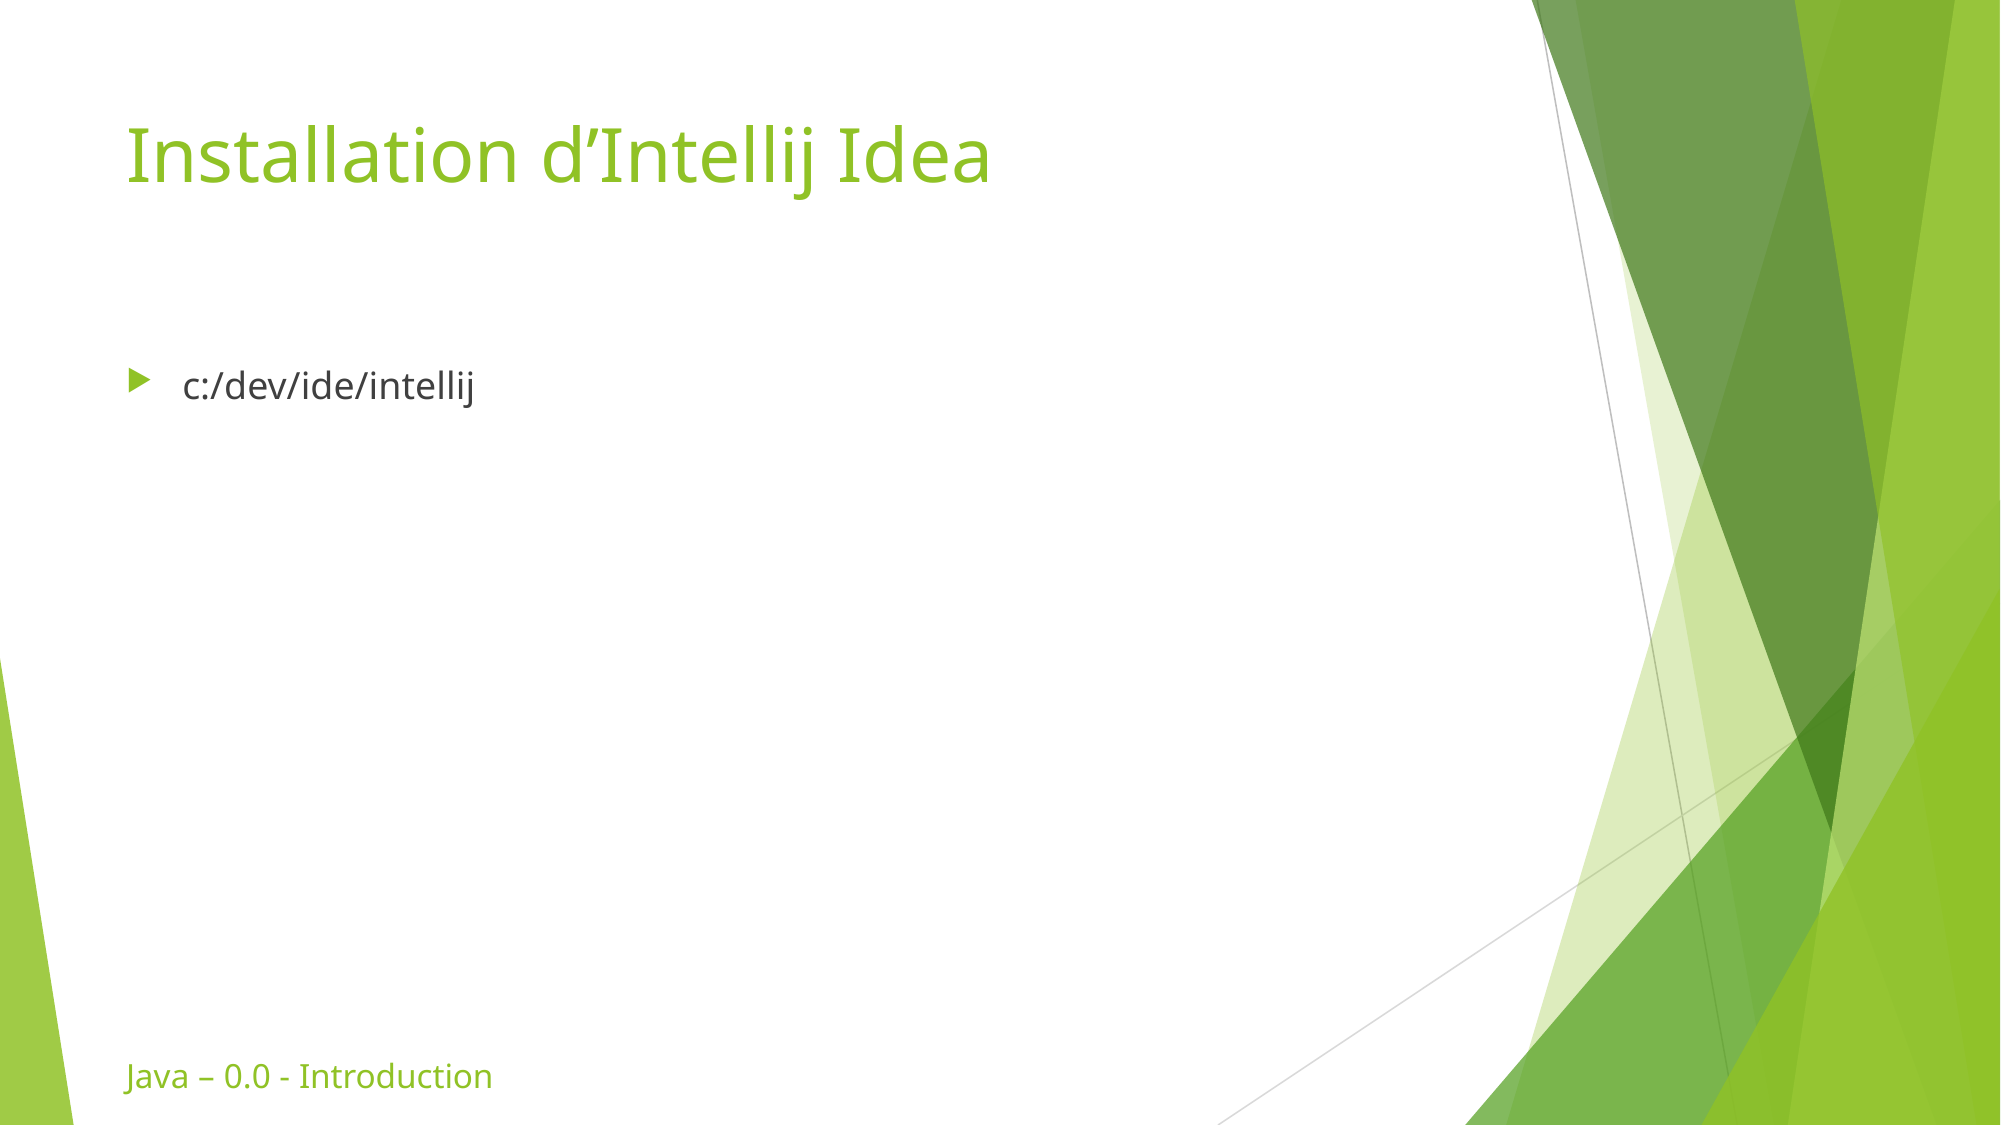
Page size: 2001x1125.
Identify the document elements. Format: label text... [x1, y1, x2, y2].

list c:/dev/ide/intellij [111, 354, 1522, 992]
text_box Java – 0.0 - Introduction [111, 1047, 1094, 1109]
title Installation d’Intellij Idea [111, 99, 1522, 317]
